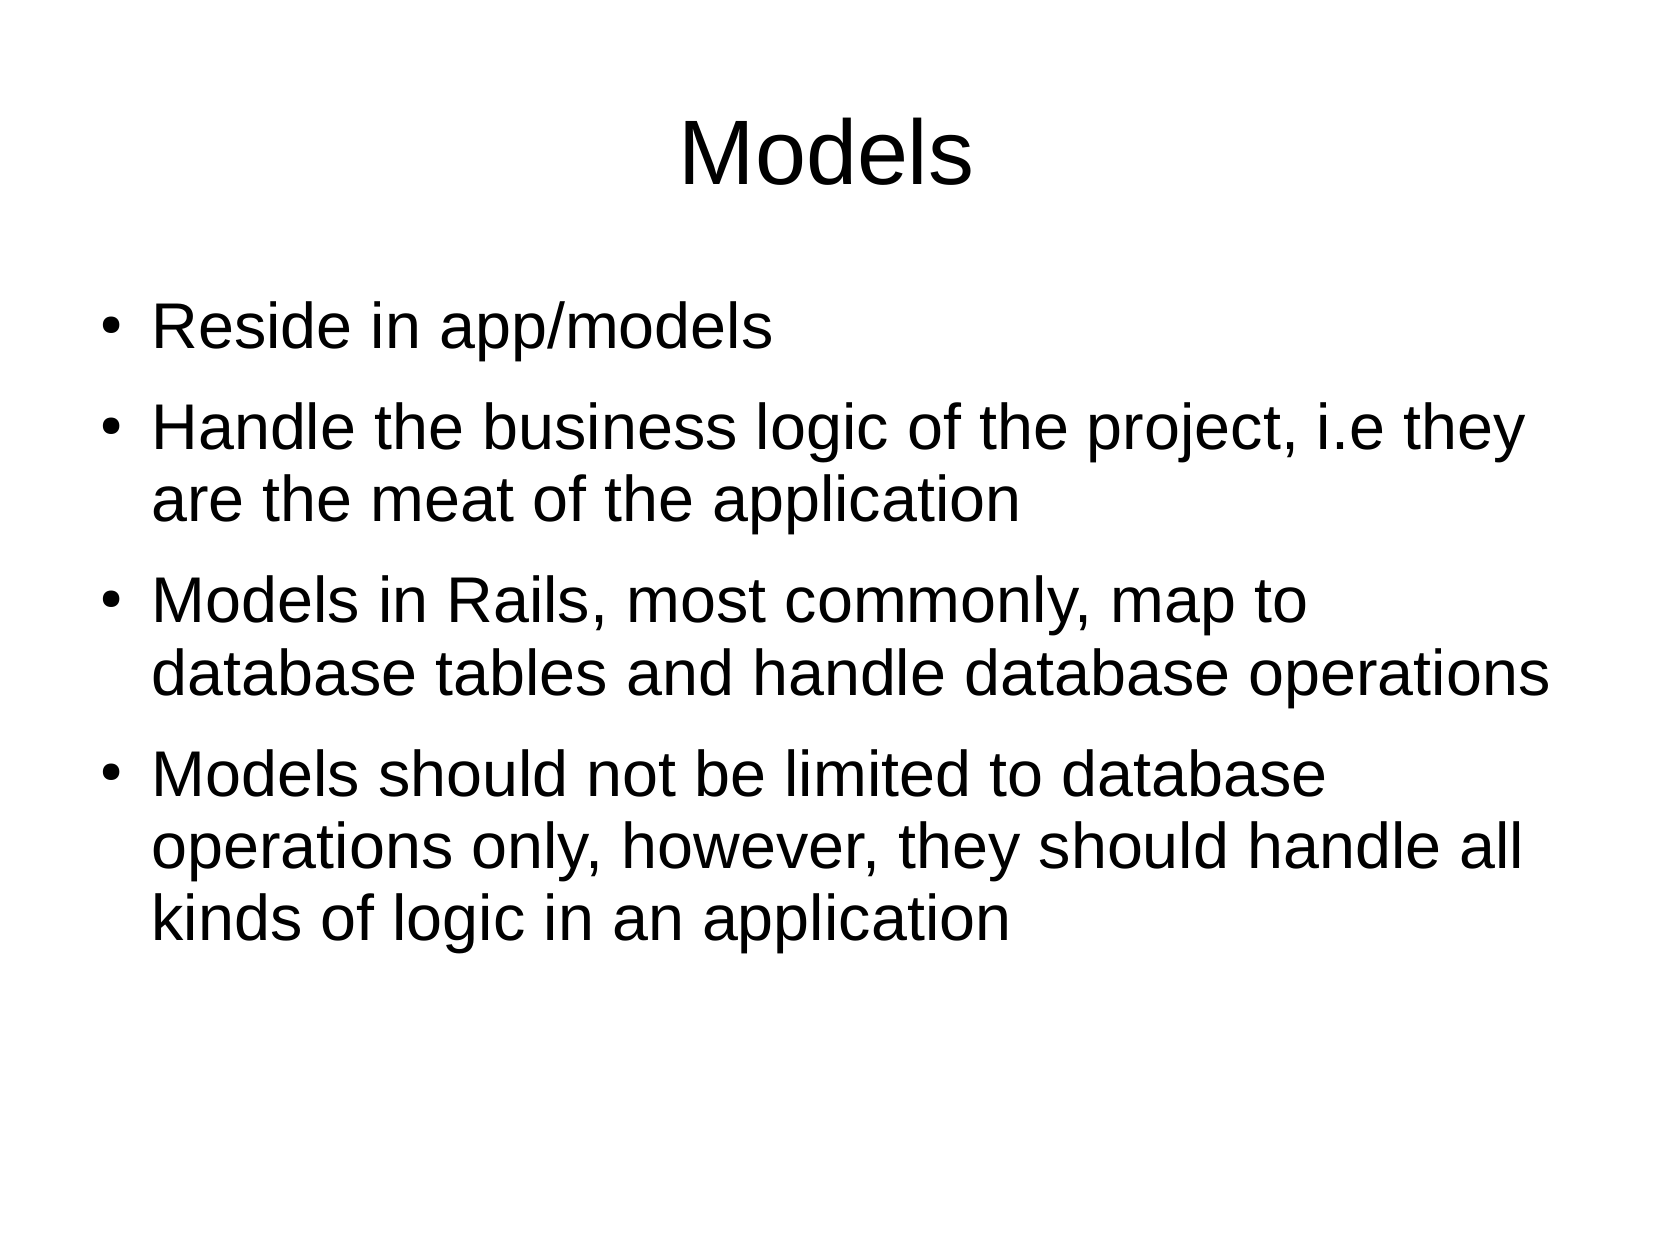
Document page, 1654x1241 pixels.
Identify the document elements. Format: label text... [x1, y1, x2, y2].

title Models [82, 49, 1571, 257]
list Reside in app/models Handle the business logic of the project, i.e they are the meat of the application Models in Rails, most commonly, map to database tables and handle database operations Models should not be limited to database operations only, however, they should handle all kinds of logic in an application [82, 290, 1571, 1010]
